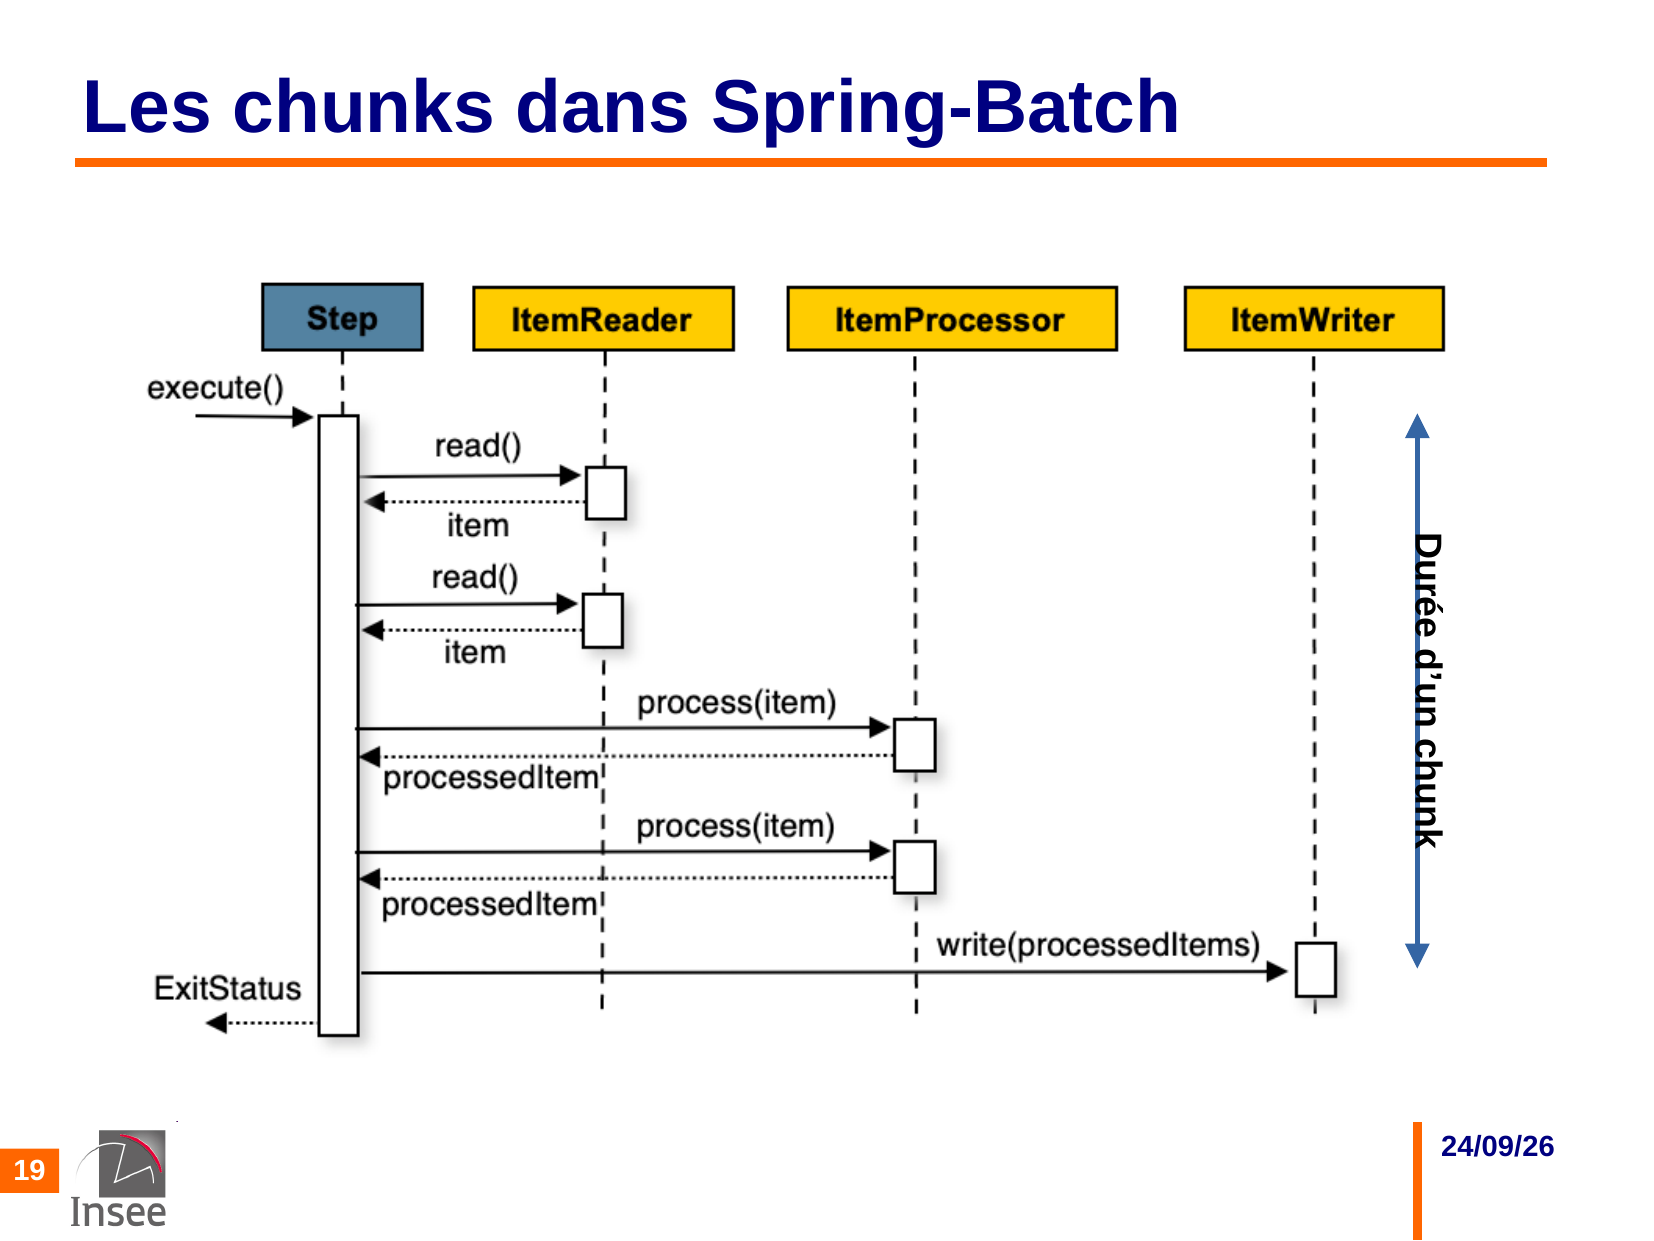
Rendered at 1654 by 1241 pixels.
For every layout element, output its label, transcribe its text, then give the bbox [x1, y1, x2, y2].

picture [91, 247, 1536, 1100]
picture [62, 1121, 178, 1241]
title Les chunks dans Spring-Batch [82, 49, 1619, 163]
